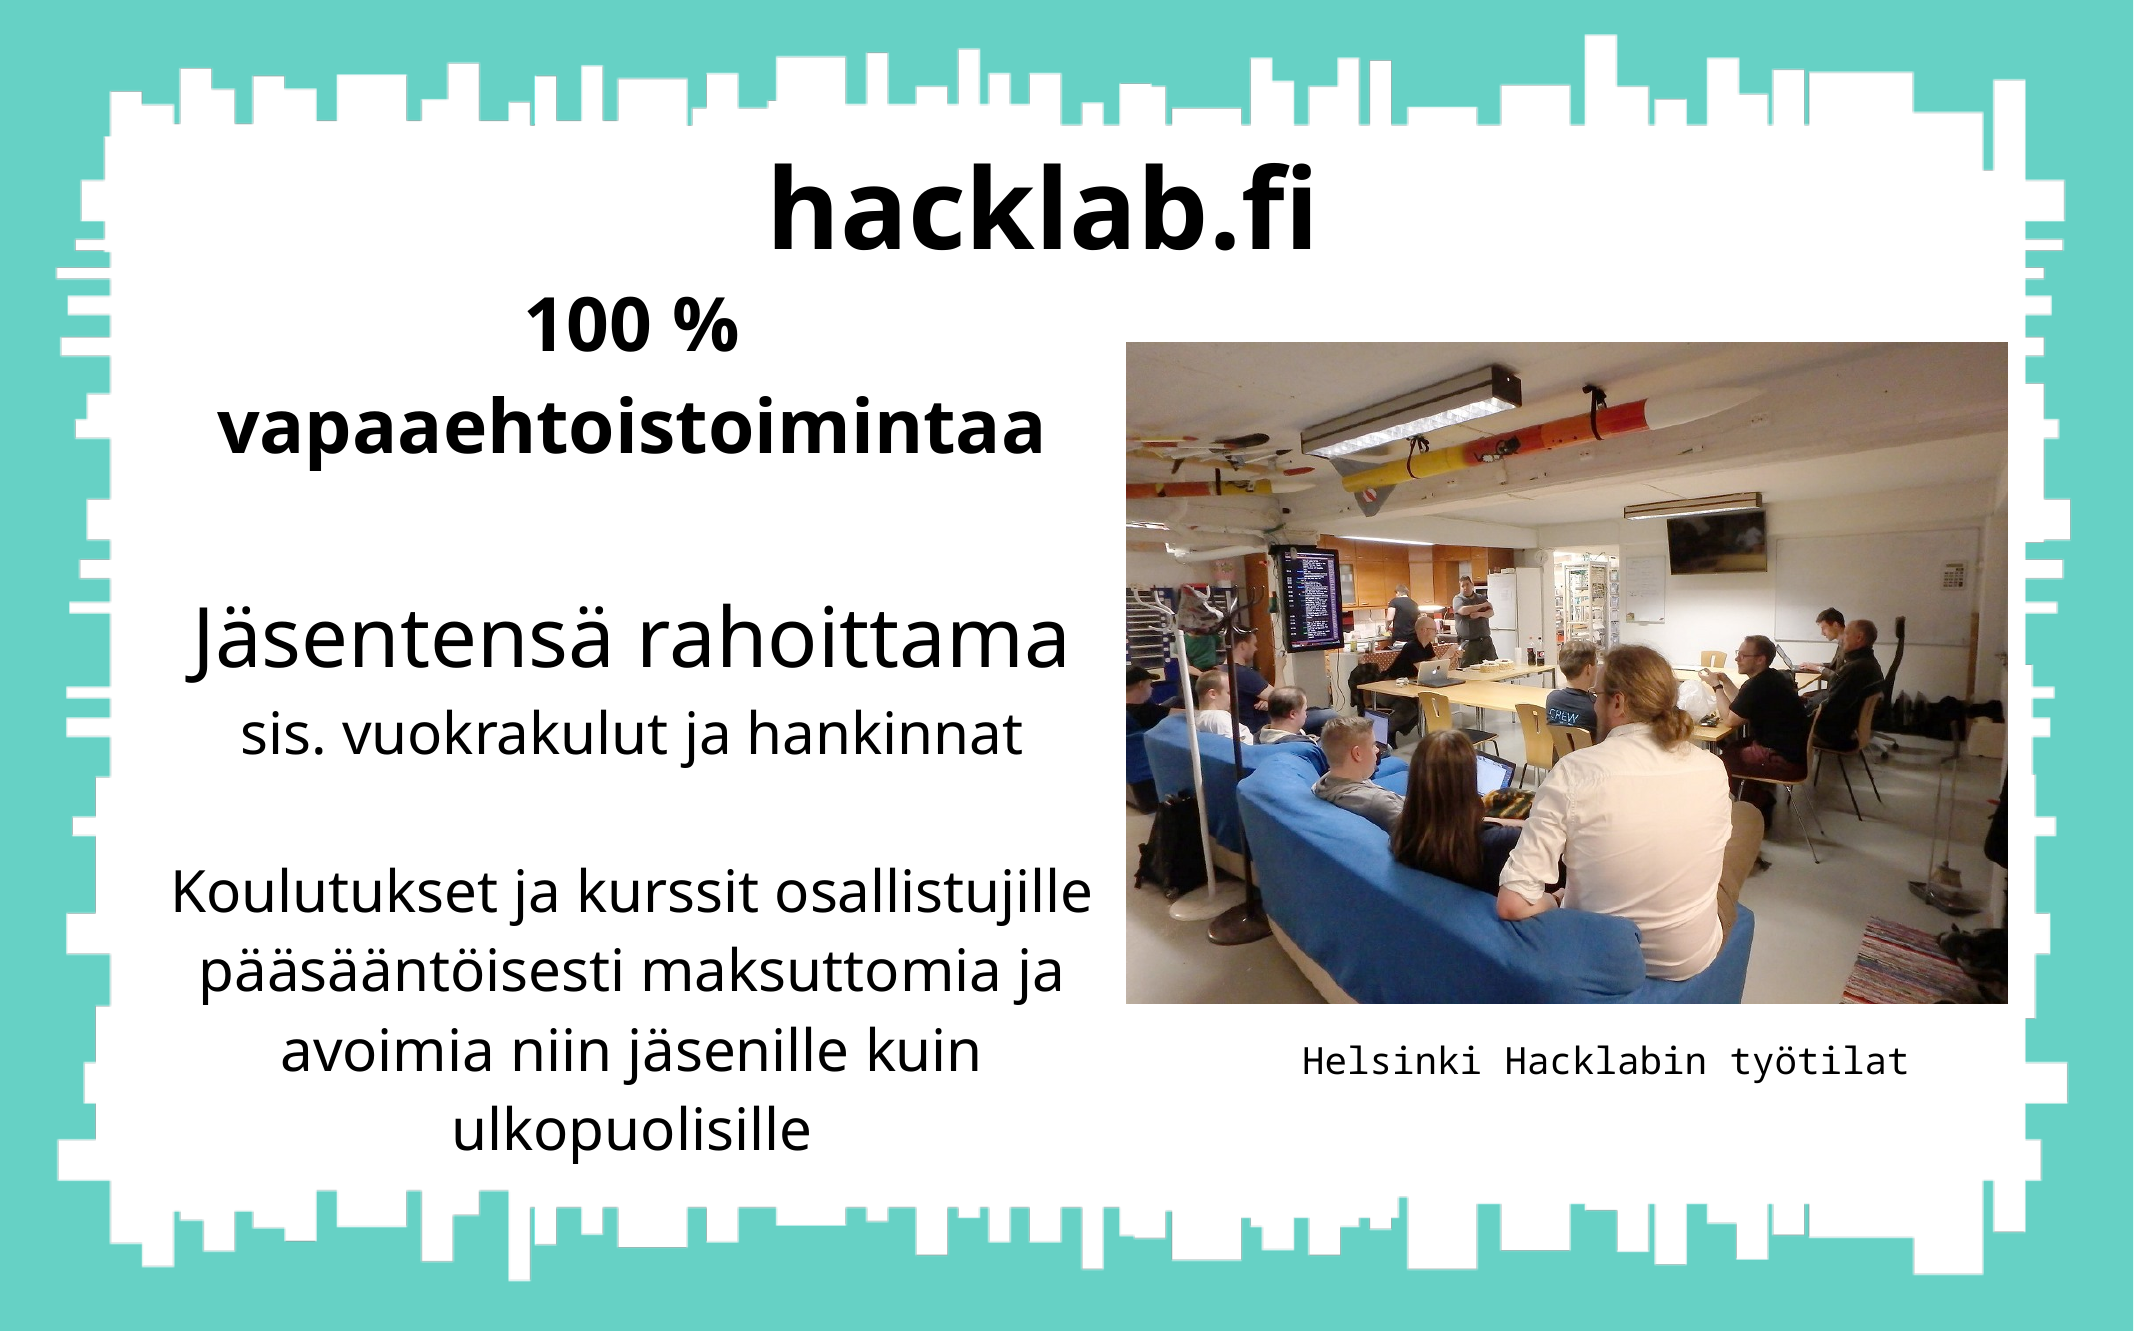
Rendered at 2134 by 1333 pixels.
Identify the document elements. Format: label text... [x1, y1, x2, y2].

text_box Helsinki Hacklabin työtilat [1287, 1027, 1823, 1082]
picture [0, 0, 2134, 1331]
